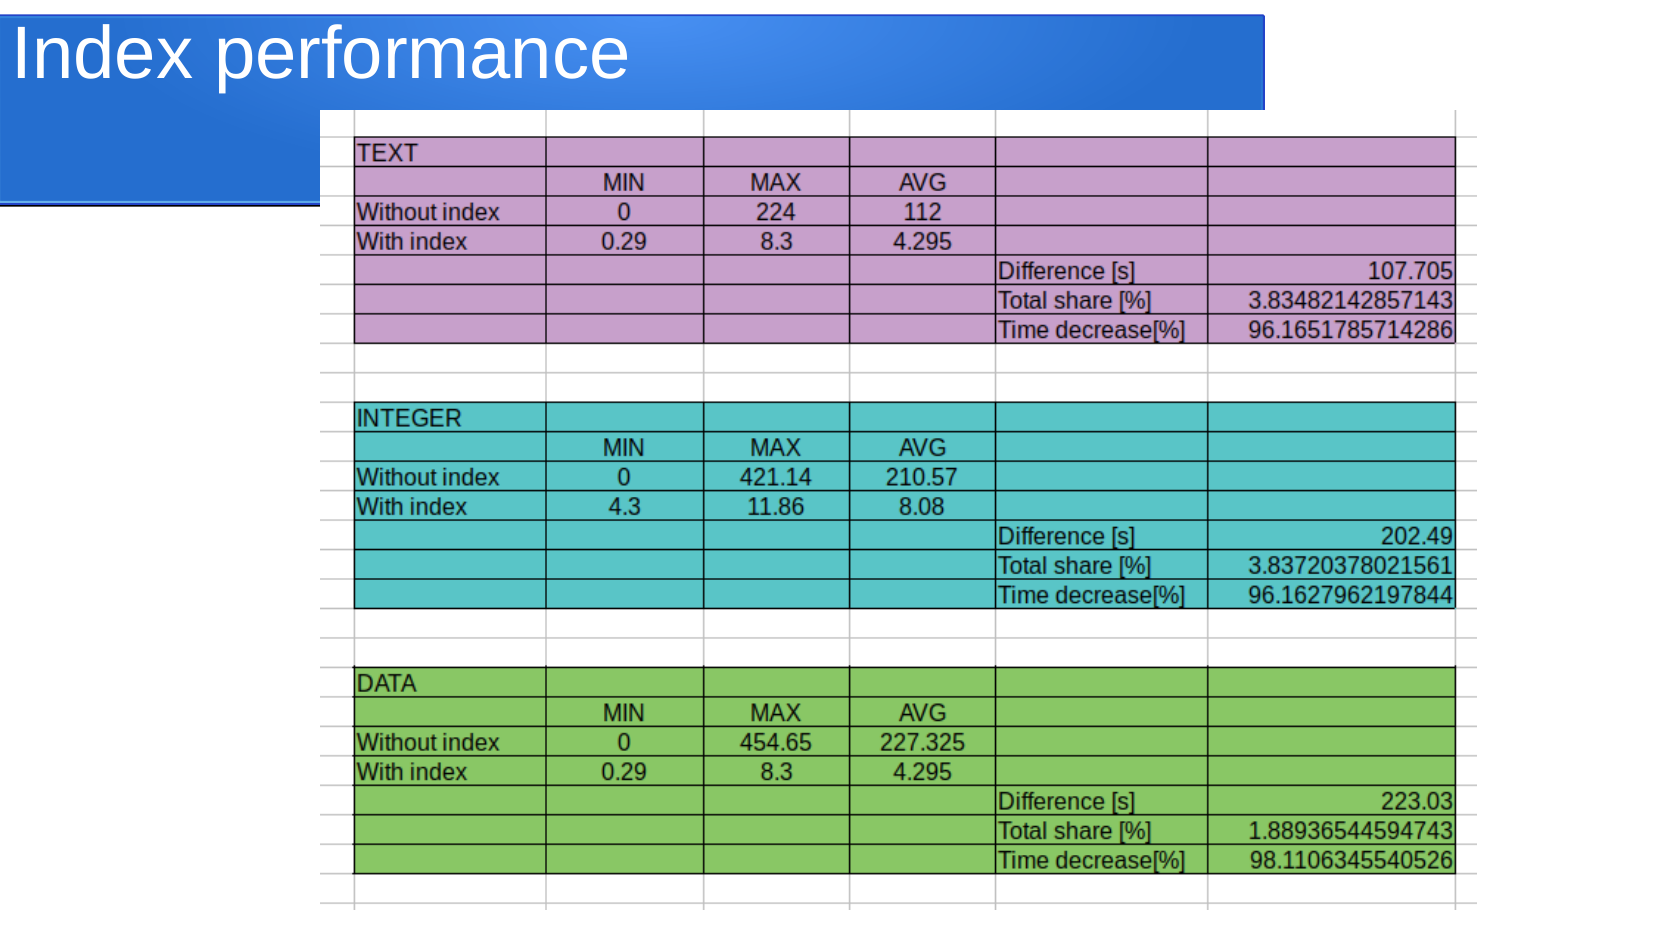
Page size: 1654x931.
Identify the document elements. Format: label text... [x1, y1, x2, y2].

title Index performance [11, 0, 1164, 130]
picture [320, 110, 1477, 910]
